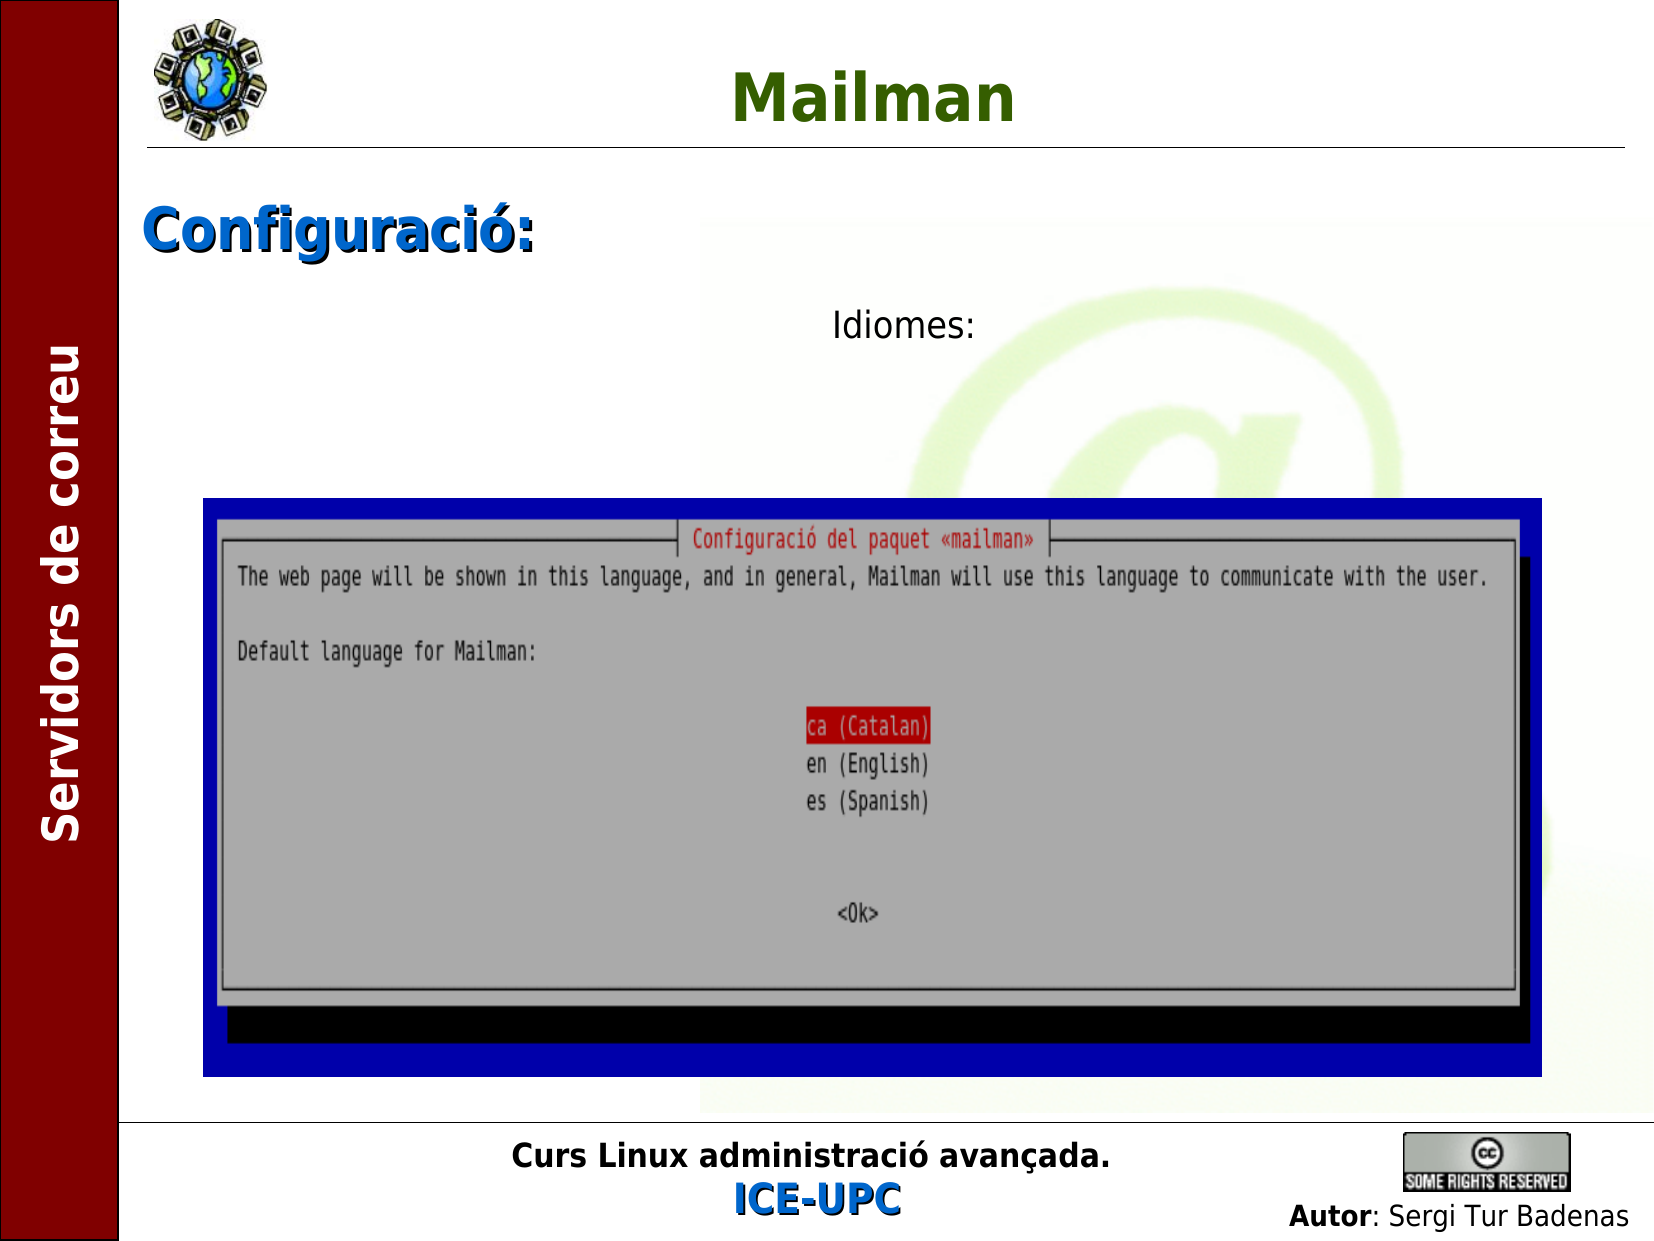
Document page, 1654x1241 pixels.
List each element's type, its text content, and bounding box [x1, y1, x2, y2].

picture [154, 19, 268, 49]
title Mailman [129, 49, 1619, 148]
text_box Idiomes: [817, 296, 1004, 355]
picture [1403, 1132, 1571, 1192]
list Configuració: [141, 195, 1630, 1031]
picture [203, 217, 1654, 1113]
